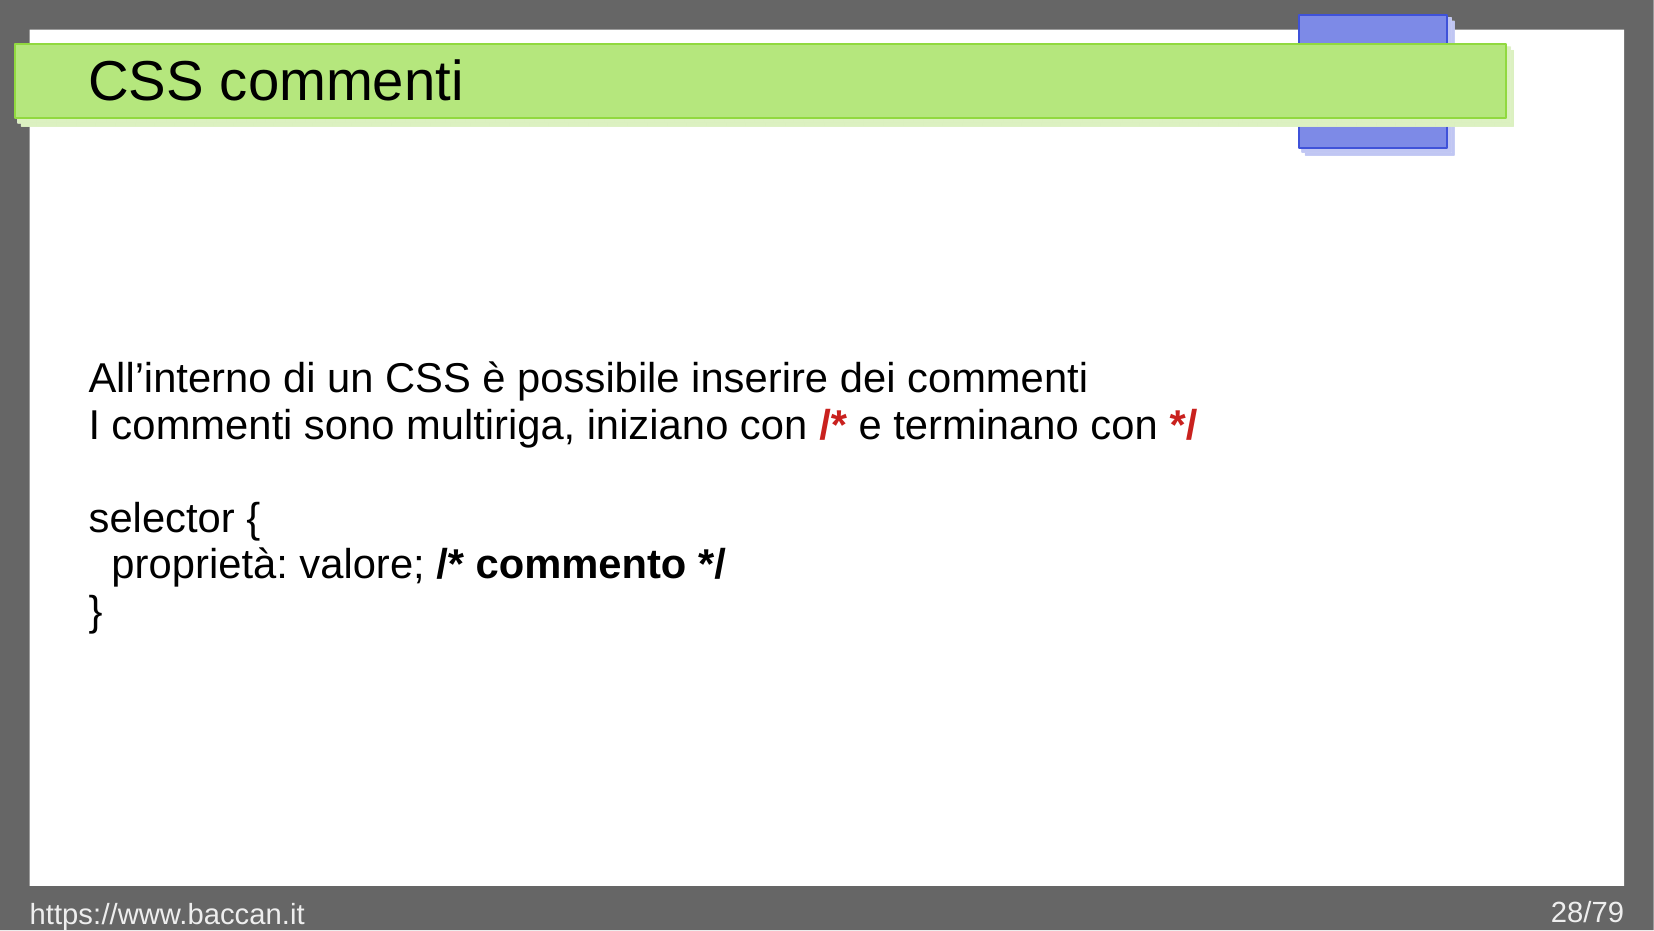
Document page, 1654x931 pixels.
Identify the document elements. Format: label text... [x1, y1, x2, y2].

title CSS commenti [88, 44, 1506, 119]
text_box All’interno di un CSS è possibile inserire dei commenti I commenti sono multiriga, iniziano con /* e terminano con */ selector { proprietà: valore; /* commento */ } [88, 169, 1565, 820]
